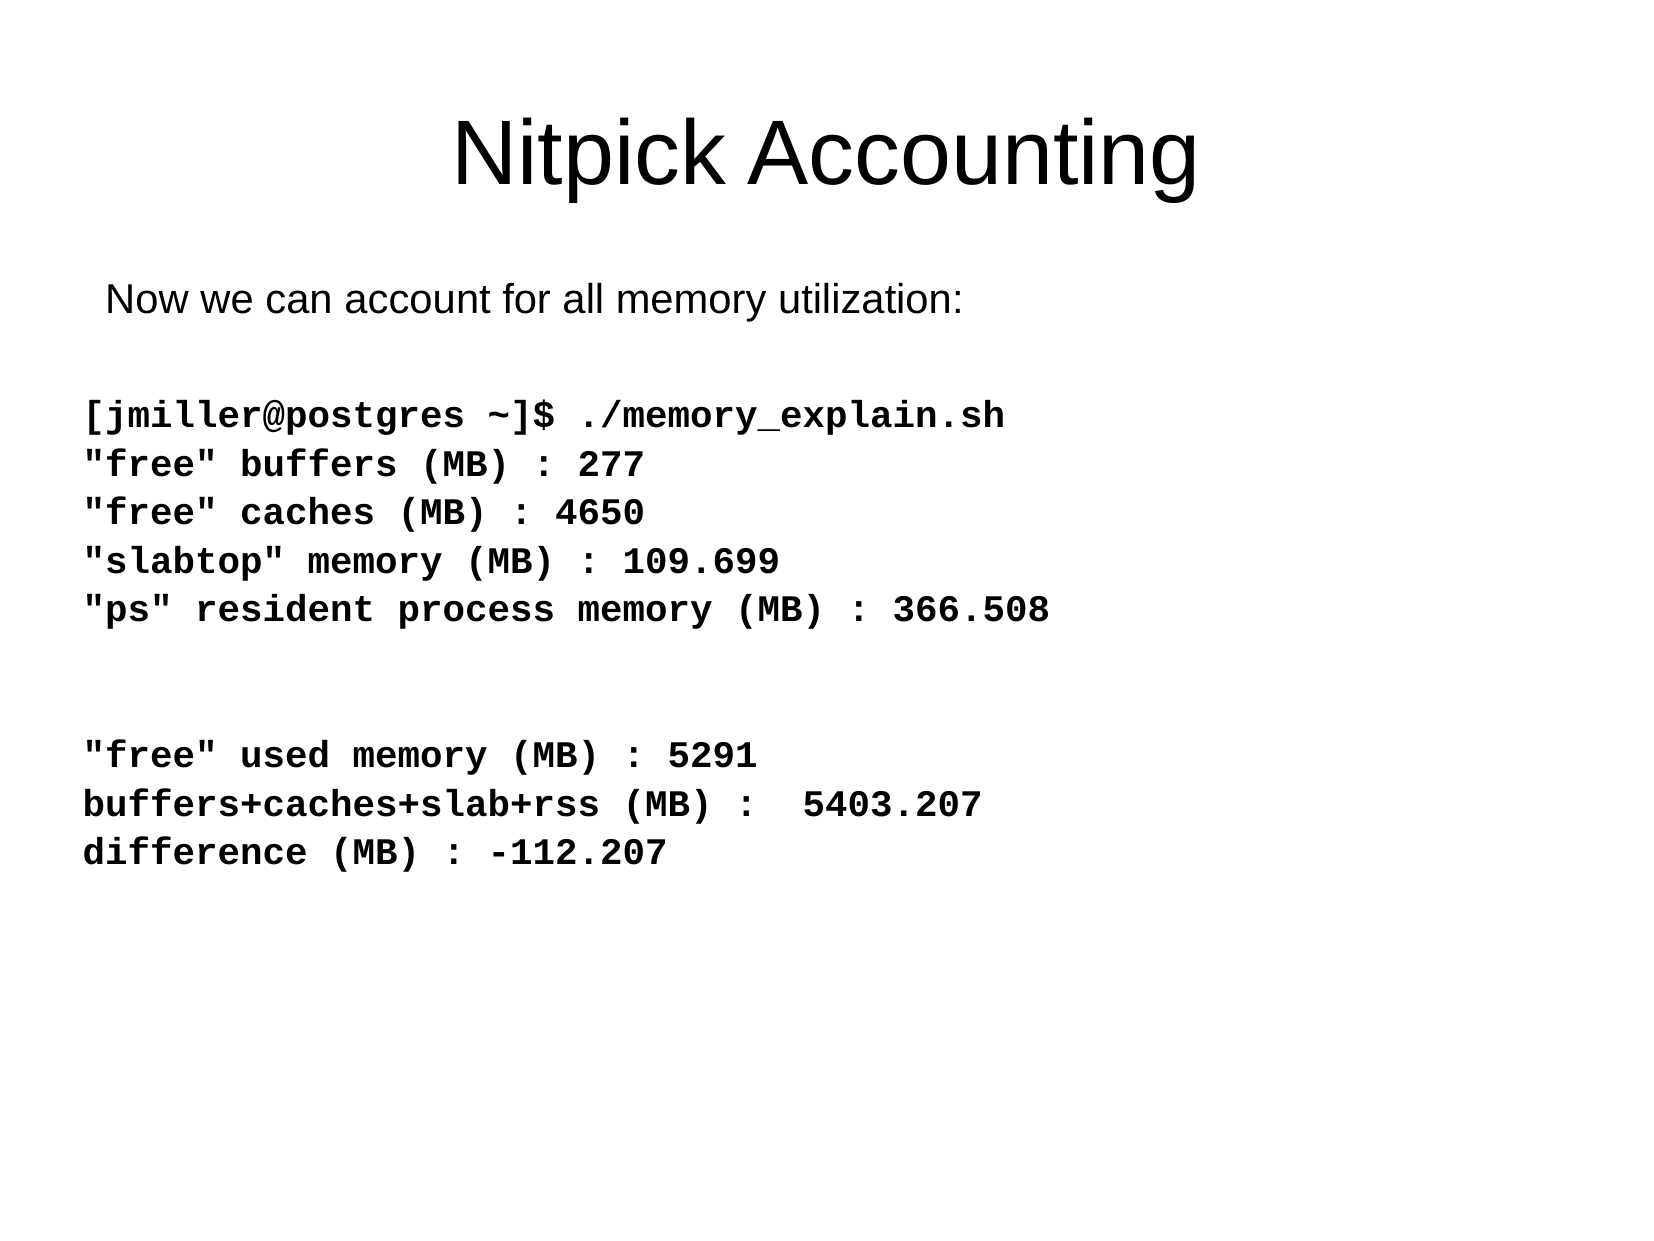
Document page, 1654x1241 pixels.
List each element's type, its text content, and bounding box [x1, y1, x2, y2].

title Nitpick Accounting [82, 49, 1571, 257]
text_box Now we can account for all memory utilization: [90, 268, 991, 331]
list [jmiller@postgres ~]$ ./memory_explain.sh "free" buffers (MB) : 277 "free" caches (MB) : 4650 "slabtop" memory (MB) : 109.699 "ps" resident process memory (MB) : 366.508 "free" used memory (MB) : 5291 buffers+caches+slab+rss (MB) : 5403.207 difference (MB) : -112.207 [82, 396, 1571, 876]
